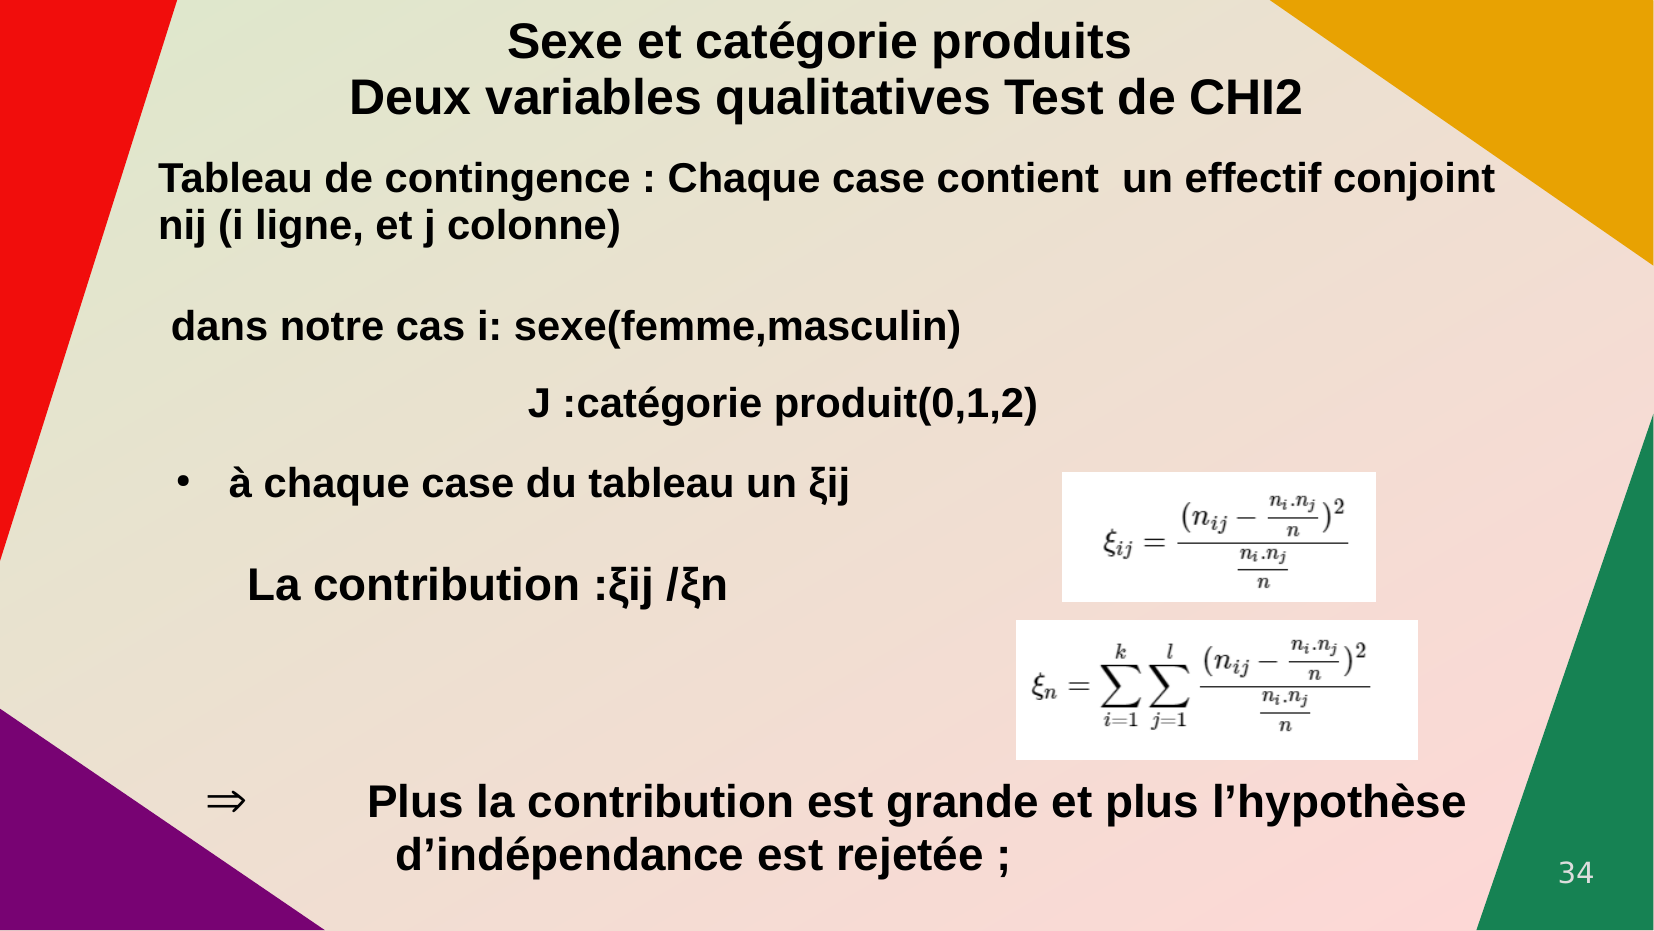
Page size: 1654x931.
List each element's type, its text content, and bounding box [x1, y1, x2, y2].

title Sexe et catégorie produits Deux variables qualitatives Test de CHI2 [118, 0, 1536, 148]
text_box Tableau de contingence : Chaque case contient un effectif conjoint nij (i ligne, et j colonne) dans notre cas i: sexe(femme,masculin) J :catégorie produit(0,1,2) à chaque case du tableau un ξij La contribution :ξij /ξn [143, 147, 1532, 437]
picture [1016, 620, 1418, 761]
picture [1062, 472, 1376, 602]
subtitle [113, 147, 1532, 931]
text_box  Plus la contribution est grande et plus l’hypothèse d’indépendance est rejetée ; [177, 768, 1506, 886]
